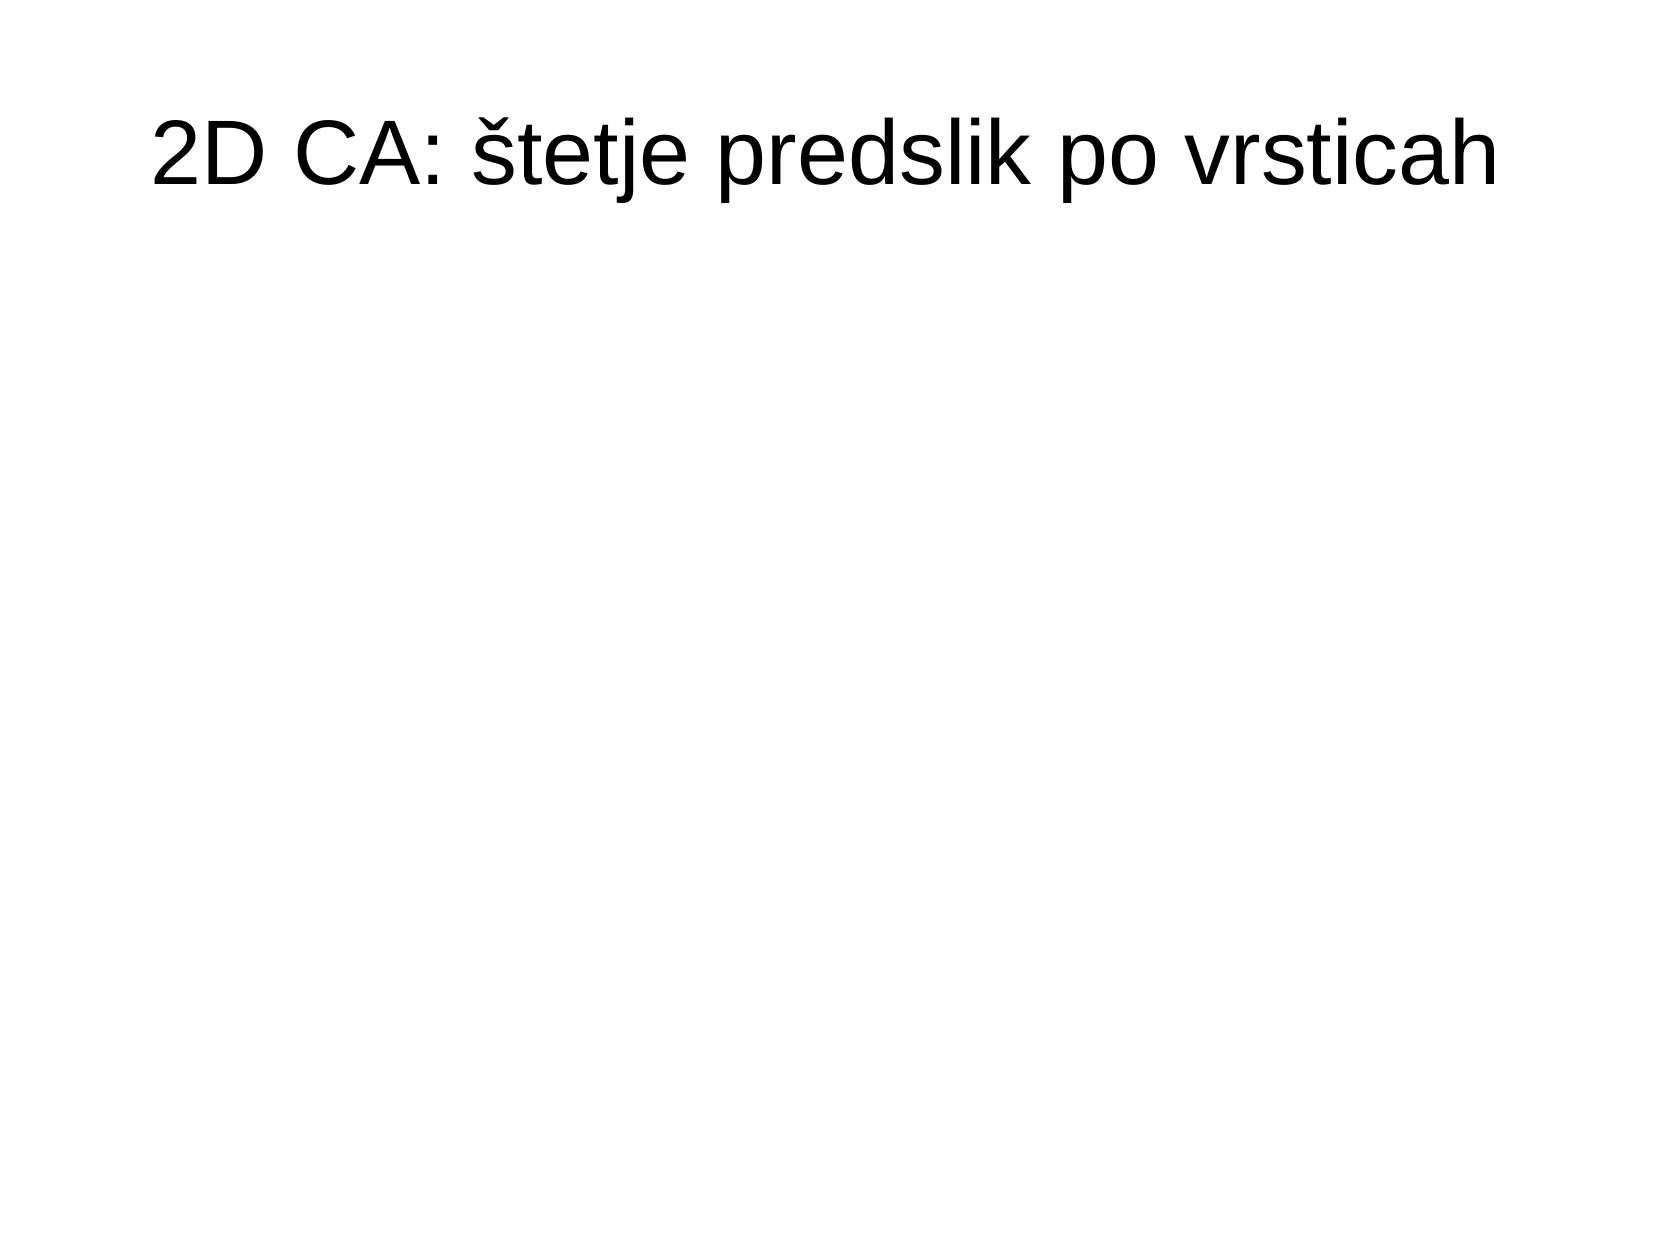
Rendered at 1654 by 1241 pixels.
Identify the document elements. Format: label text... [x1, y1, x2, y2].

title 2D CA: štetje predslik po vrsticah [82, 49, 1571, 257]
